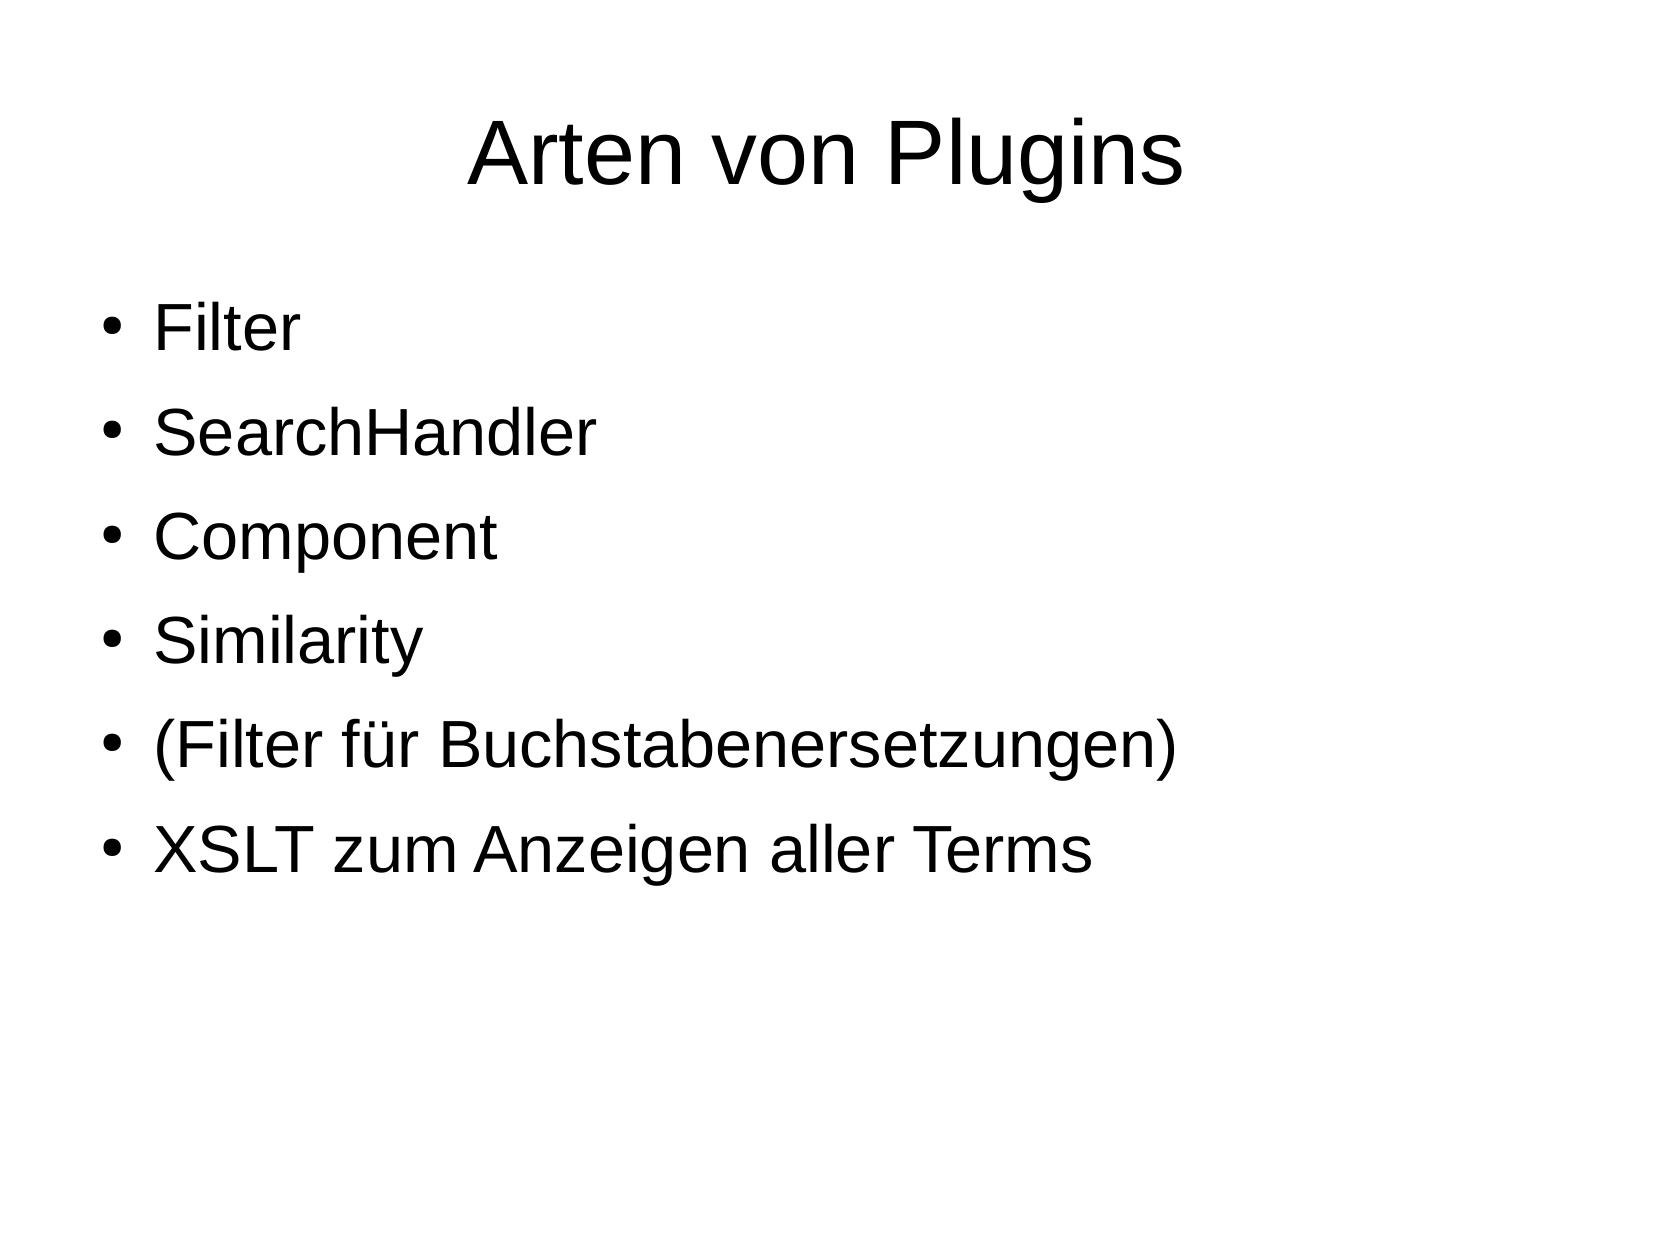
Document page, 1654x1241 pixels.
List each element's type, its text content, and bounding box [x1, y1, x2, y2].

title Arten von Plugins [82, 49, 1571, 257]
list Filter SearchHandler Component Similarity (Filter für Buchstabenersetzungen) XSLT zum Anzeigen aller Terms [82, 290, 1571, 1010]
